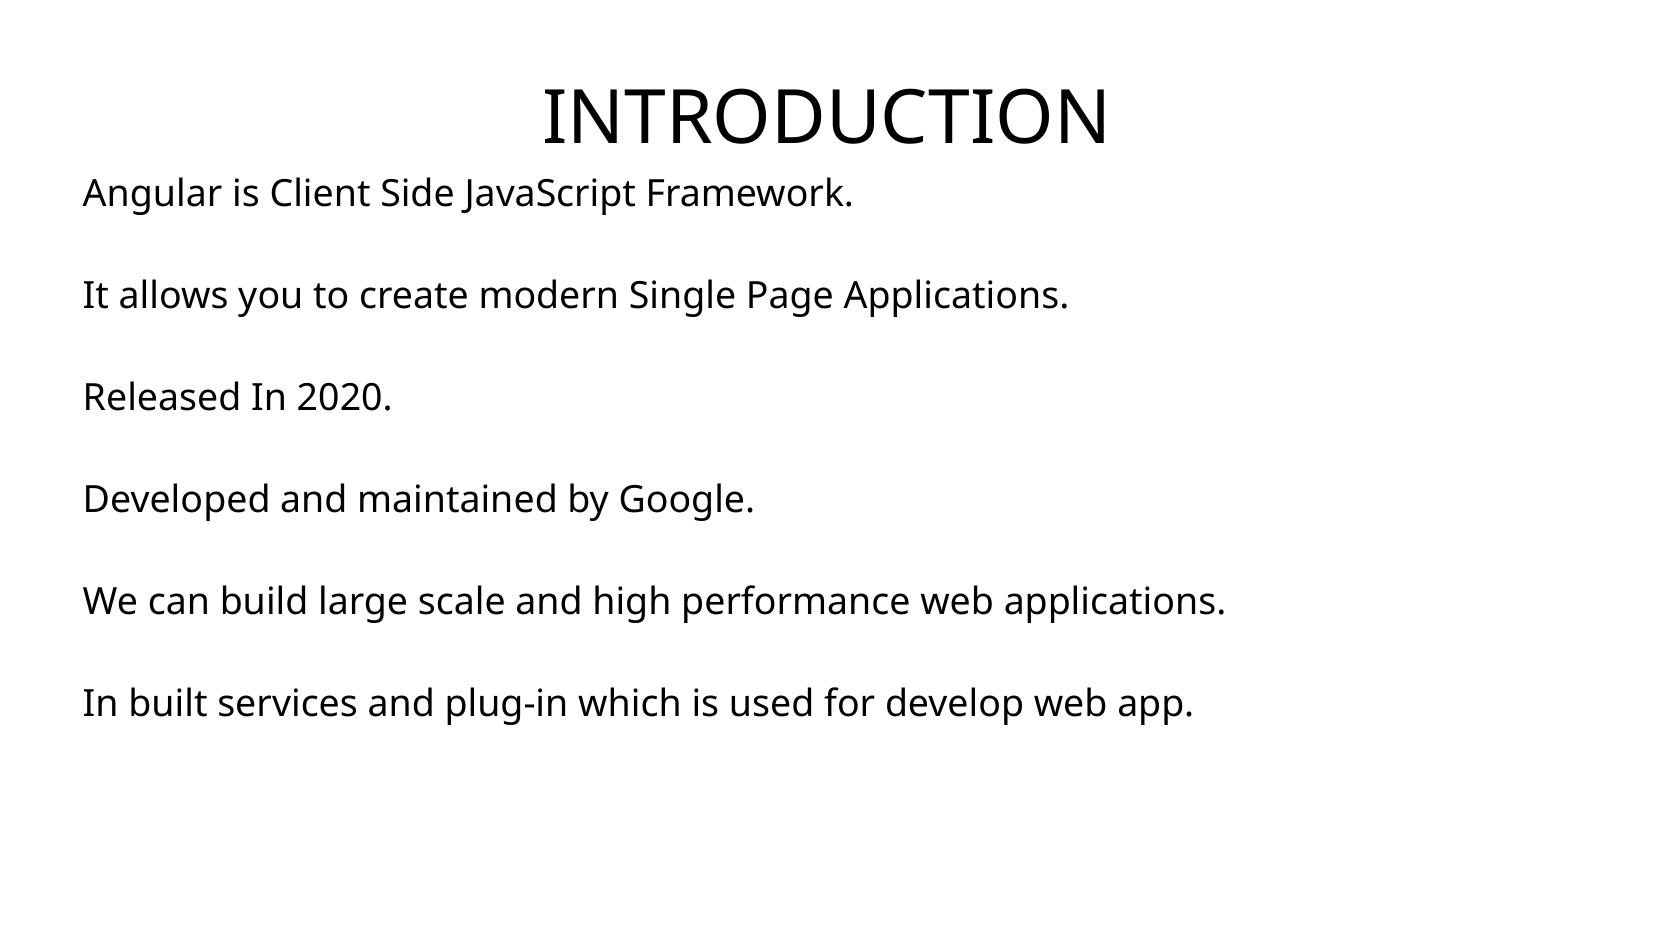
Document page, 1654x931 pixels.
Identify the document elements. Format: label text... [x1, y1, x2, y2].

title INTRODUCTION [82, 37, 1571, 193]
subtitle Angular is Client Side JavaScript Framework. It allows you to create modern Single Page Applications. Released In 2020. Developed and maintained by Google. We can build large scale and high performance web applications. In built services and plug-in which is used for develop web app. [82, 271, 1571, 851]
